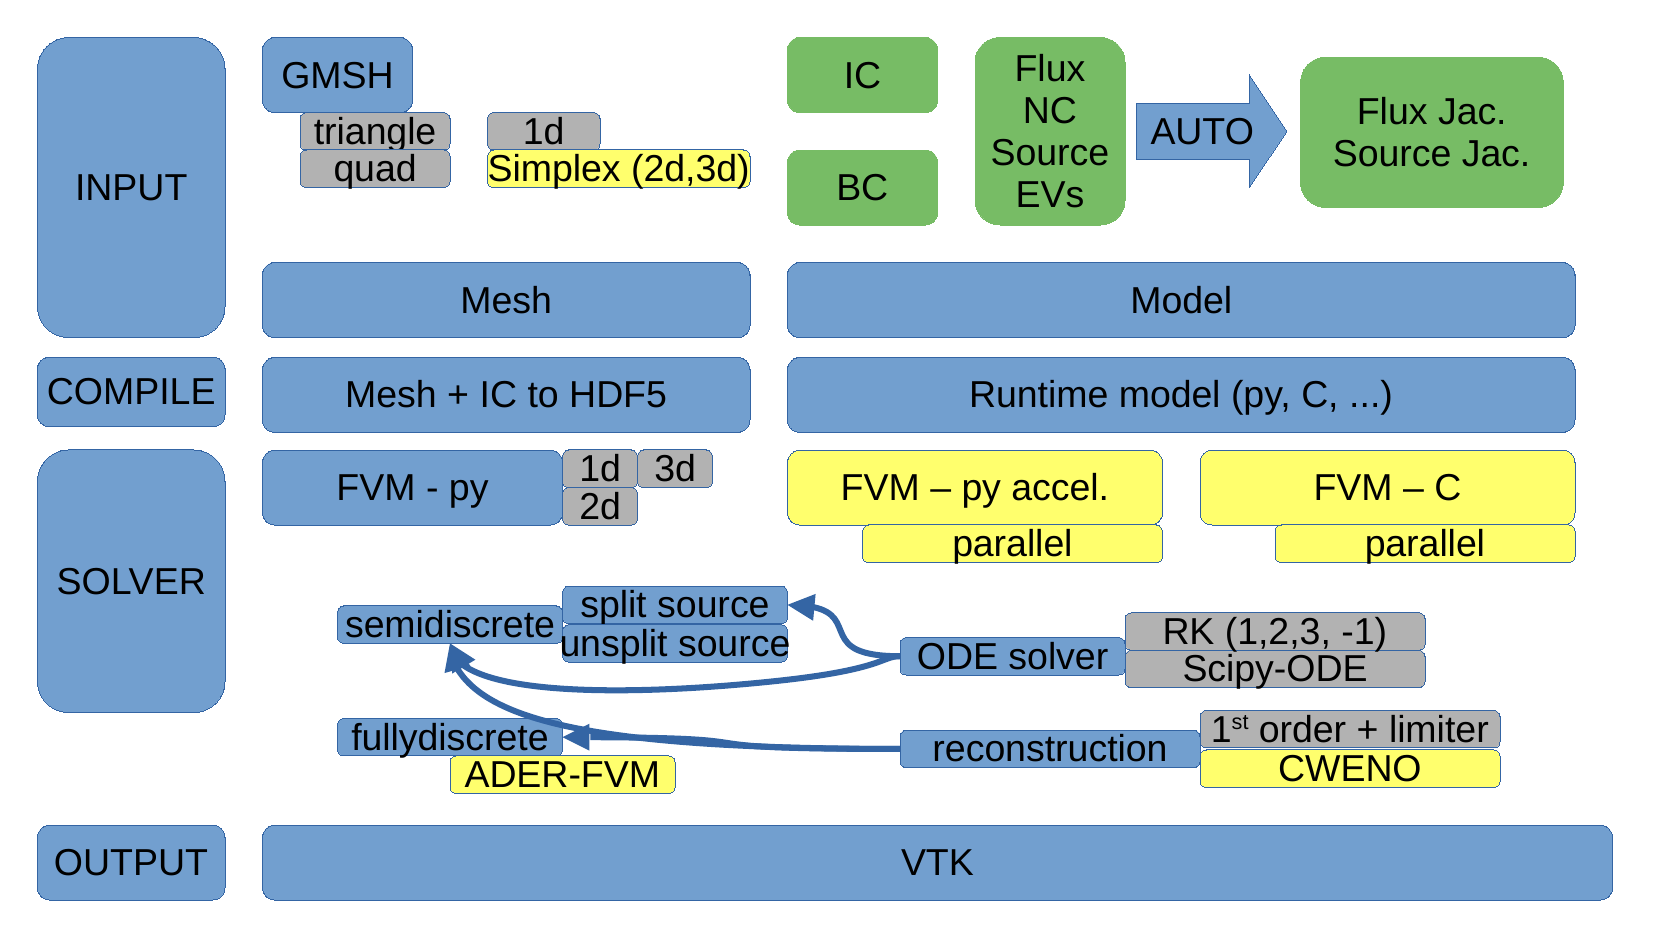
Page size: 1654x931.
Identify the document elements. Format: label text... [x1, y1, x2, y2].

text_box Model [787, 262, 1576, 338]
text_box parallel [958, 538, 968, 554]
text_box reconstruction [900, 730, 1201, 768]
text_box quad [300, 149, 451, 188]
text_box GMSH [262, 37, 413, 113]
text_box BC [787, 150, 938, 226]
text_box Mesh + IC to HDF5 [262, 357, 751, 433]
text_box parallel [1275, 524, 1576, 563]
text_box quad [338, 163, 348, 179]
text_box triangle [300, 112, 451, 150]
text_box triangle [391, 126, 401, 142]
text_box split source [562, 586, 788, 624]
text_box Flux Jac. Source Jac. [1300, 57, 1564, 208]
text_box Mesh [262, 262, 751, 338]
text_box Scipy-ODE [1125, 650, 1426, 688]
text_box COMPILE [37, 357, 226, 427]
text_box ADER-FVM [450, 755, 676, 794]
text_box fullydiscrete [337, 718, 563, 756]
text_box CWENO [1200, 749, 1501, 788]
text_box unsplit source [562, 624, 788, 663]
text_box 3d [637, 449, 713, 488]
text_box FVM – C [1200, 450, 1576, 526]
text_box RK (1,2,3, -1) [1125, 612, 1426, 651]
text_box 2d [562, 487, 638, 526]
text_box SOLVER [37, 449, 226, 713]
text_box FVM – py accel. [787, 450, 1163, 526]
text_box 1d [487, 112, 601, 150]
text_box VTK [262, 825, 1613, 901]
text_box parallel [1370, 538, 1380, 554]
text_box Runtime model (py, C, ...) [787, 357, 1576, 433]
text_box Flux NC Source EVs [975, 37, 1126, 226]
text_box parallel [862, 524, 1163, 563]
text_box OUTPUT [37, 825, 226, 901]
text_box 1st order + limiter [1200, 710, 1501, 748]
text_box Simplex (2d,3d) [487, 149, 751, 188]
text_box FVM - py [262, 450, 563, 526]
text_box ODE solver [900, 637, 1126, 676]
text_box AUTO [1136, 74, 1287, 188]
text_box IC [787, 37, 938, 113]
text_box semidiscrete [337, 605, 563, 644]
text_box 1d [562, 449, 637, 487]
text_box INPUT [37, 37, 226, 338]
